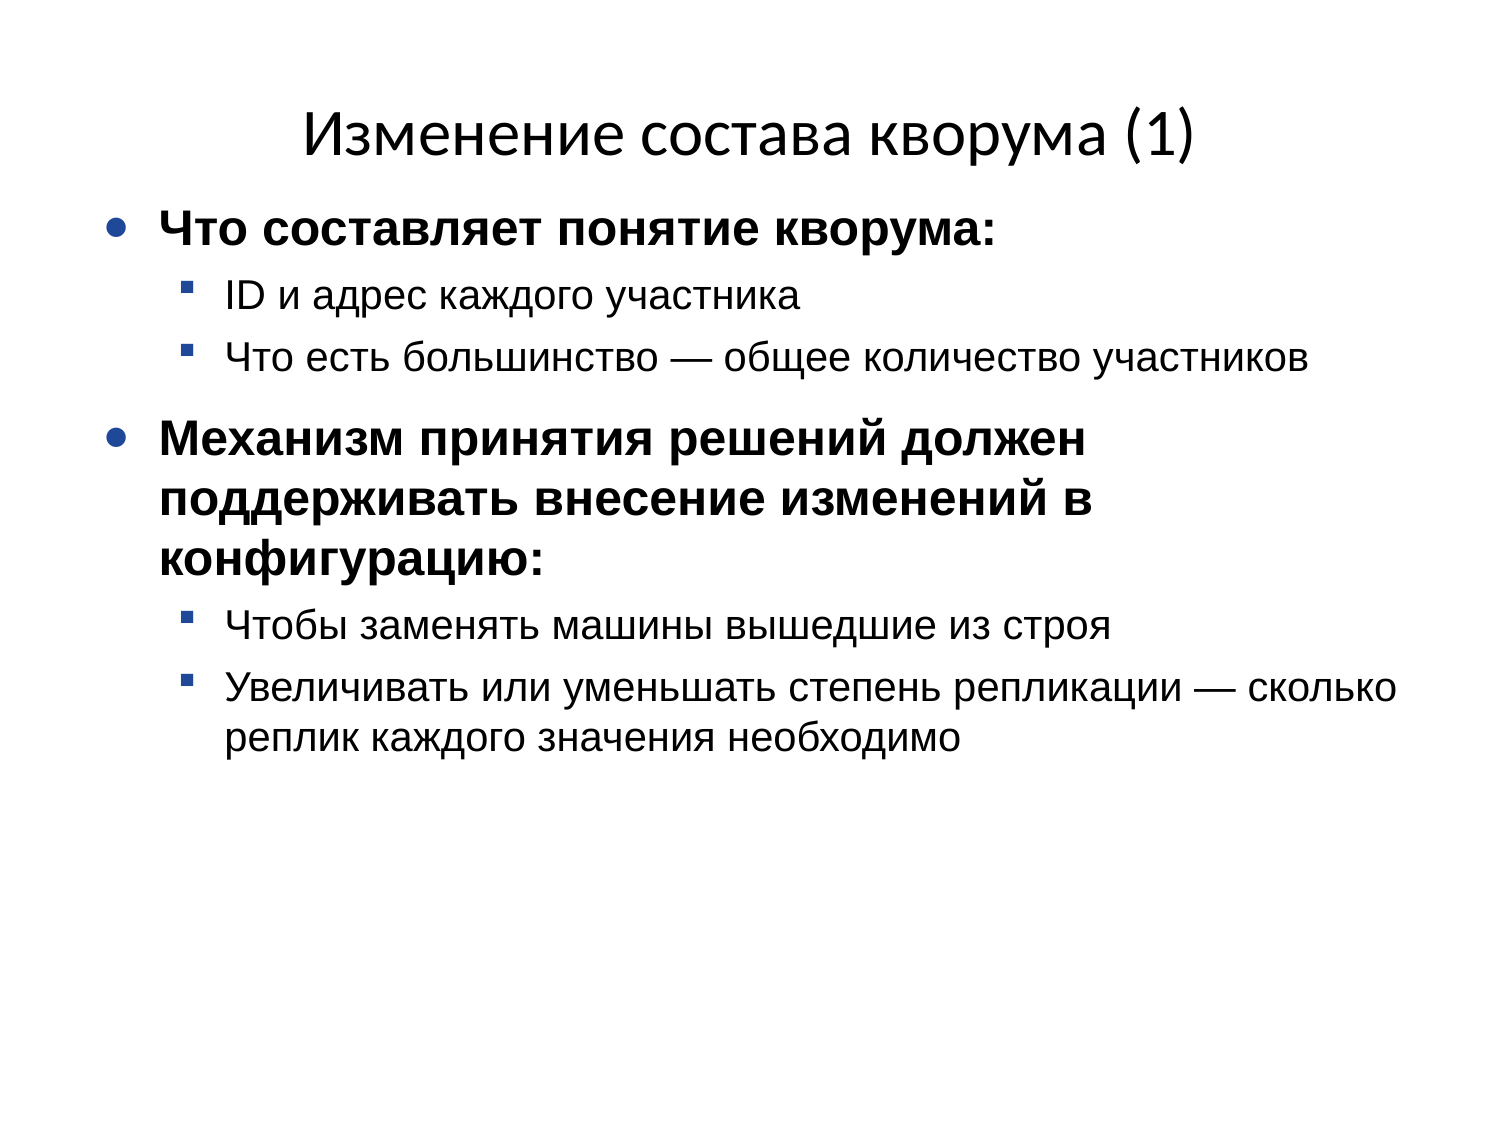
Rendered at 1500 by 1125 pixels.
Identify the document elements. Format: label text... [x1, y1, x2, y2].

title Изменение состава кворума (1) [75, 45, 1426, 233]
list Что составляет понятие кворума: ID и адрес каждого участника Что есть большинство — общее количество участников Механизм принятия решений должен поддерживать внесение изменений в конфигурацию: Чтобы заменять машины вышедшие из строя Увеличивать или уменьшать степень репликации — сколько реплик каждого значения необходимо [87, 187, 1438, 875]
